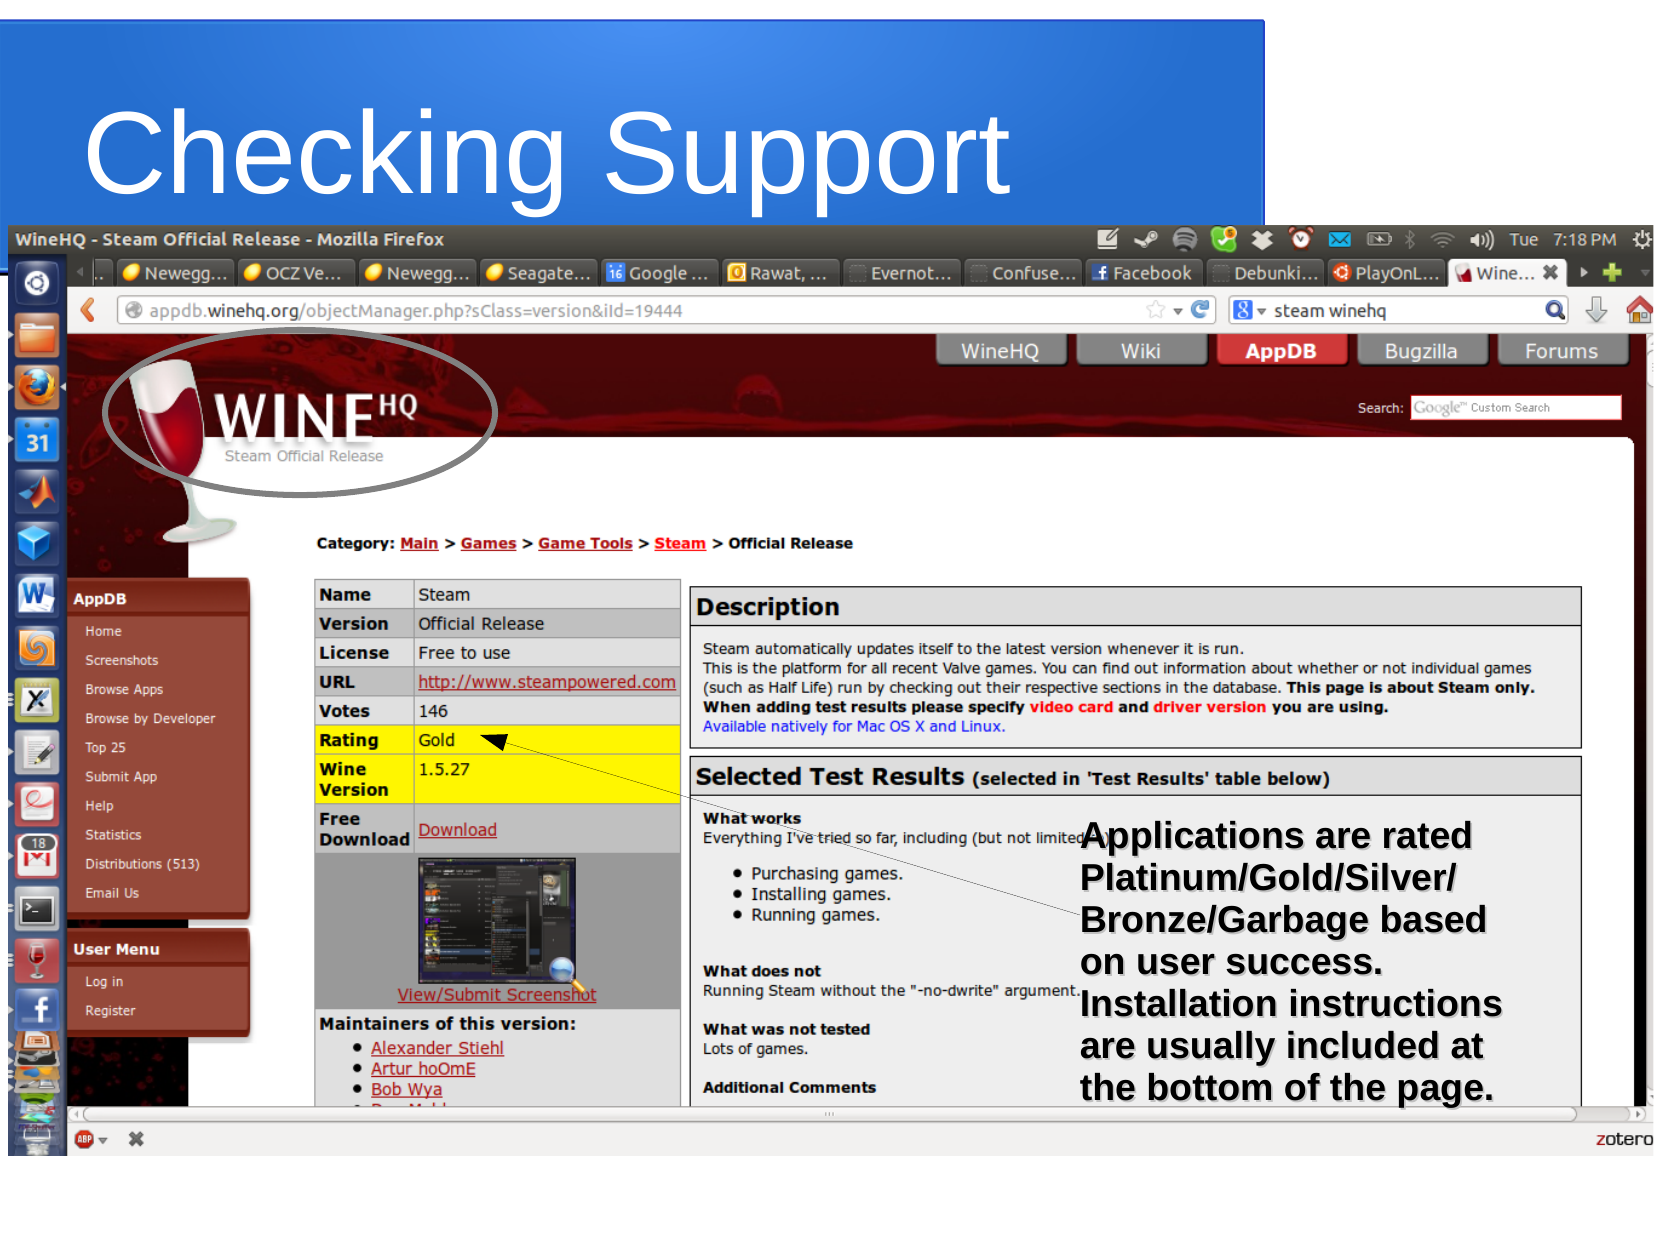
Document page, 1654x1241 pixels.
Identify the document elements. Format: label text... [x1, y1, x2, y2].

text_box Applications are rated Platinum/Gold/Silver/ Bronze/Garbage based on user success. Installation instructions are usually included at the bottom of the page. [1065, 807, 1546, 1116]
picture [8, 225, 1654, 1156]
title Checking Support [82, 49, 1250, 225]
